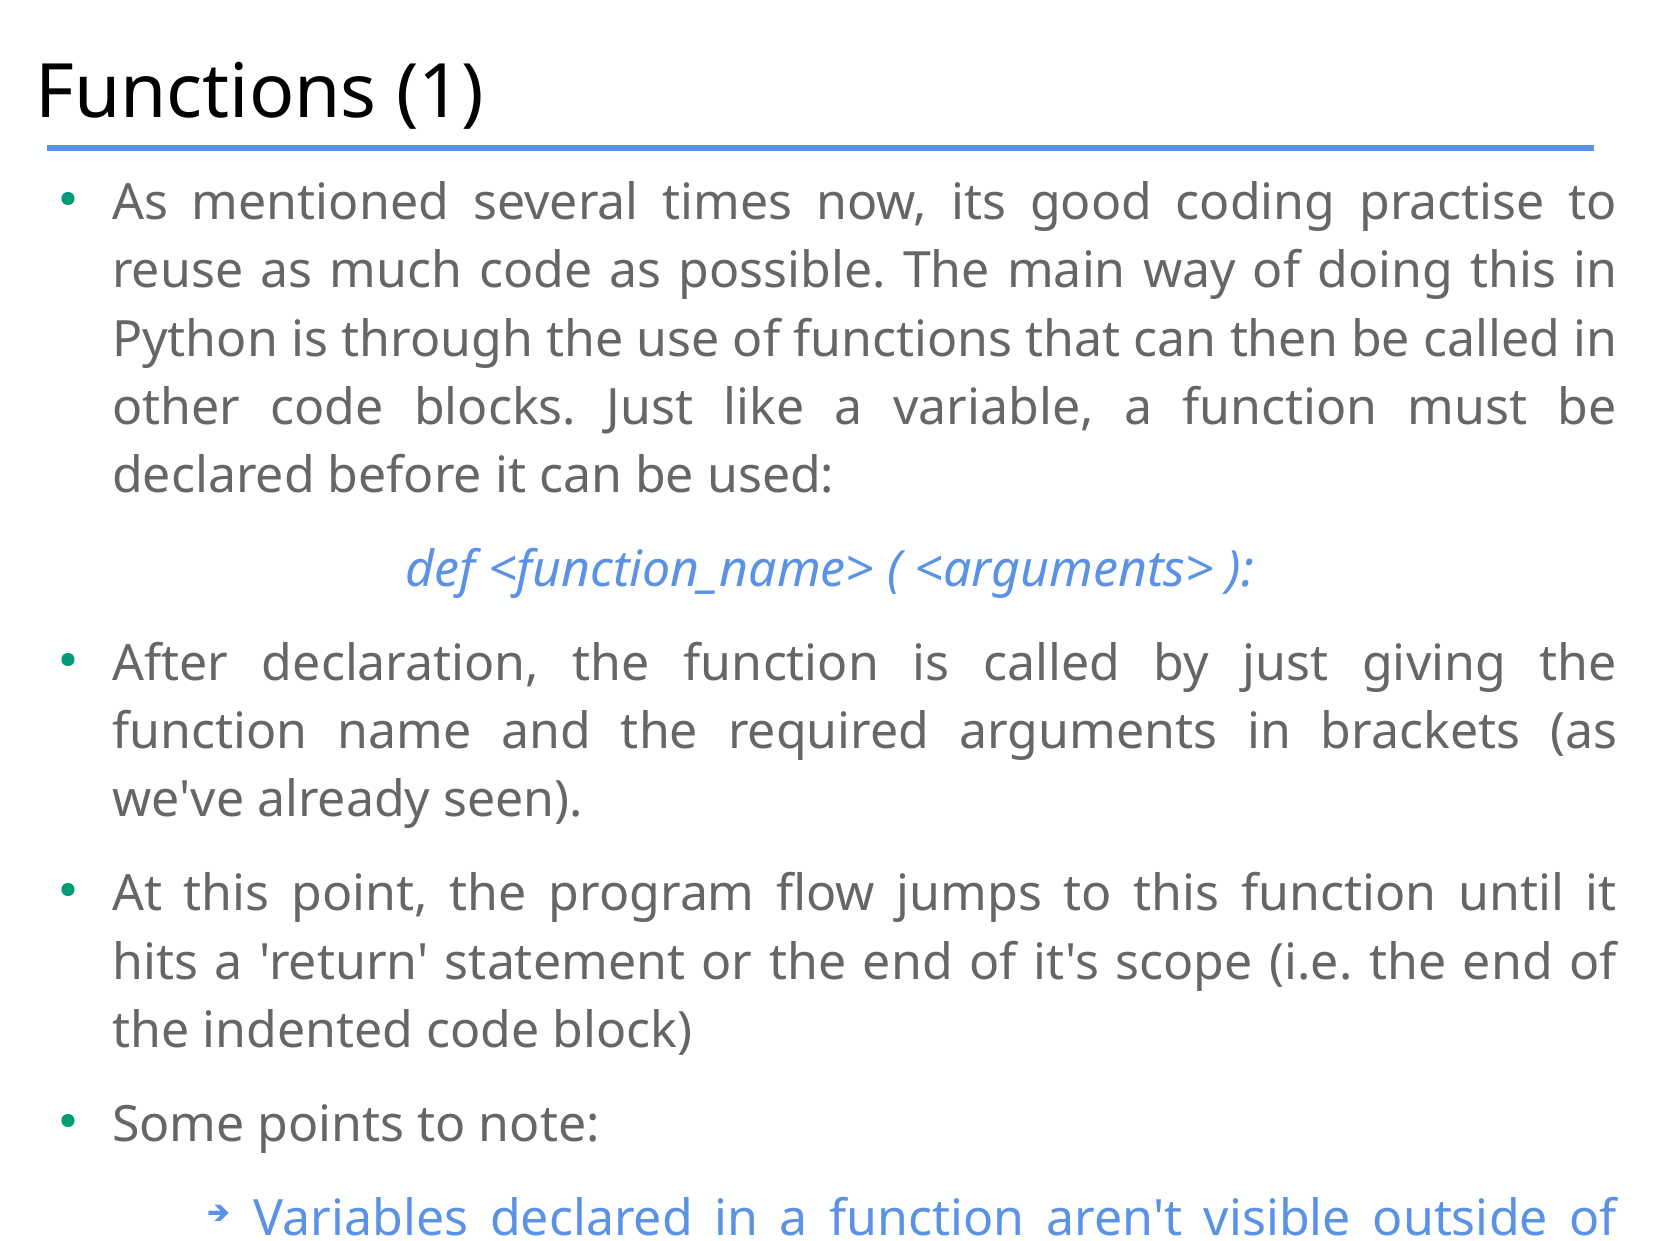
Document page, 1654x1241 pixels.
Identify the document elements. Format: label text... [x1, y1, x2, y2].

list As mentioned several times now, its good coding practise to reuse as much code as possible. The main way of doing this in Python is through the use of functions that can then be called in other code blocks. Just like a variable, a function must be declared before it can be used: def <function_name> ( <arguments> ): After declaration, the function is called by just giving the function name and the required arguments in brackets (as we've already seen). At this point, the program flow jumps to this function until it hits a 'return' statement or the end of it's scope (i.e. the end of the indented code block) Some points to note: Variables declared in a function aren't visible outside of the function You can specify default values for arguments in a function When calling a function, you can specify arguments by name Unless they are immutable types (Numbers, bools, strings) the object itself is passed to function (see next slide) [41, 165, 1619, 1241]
title Functions (1) [35, 29, 1217, 148]
